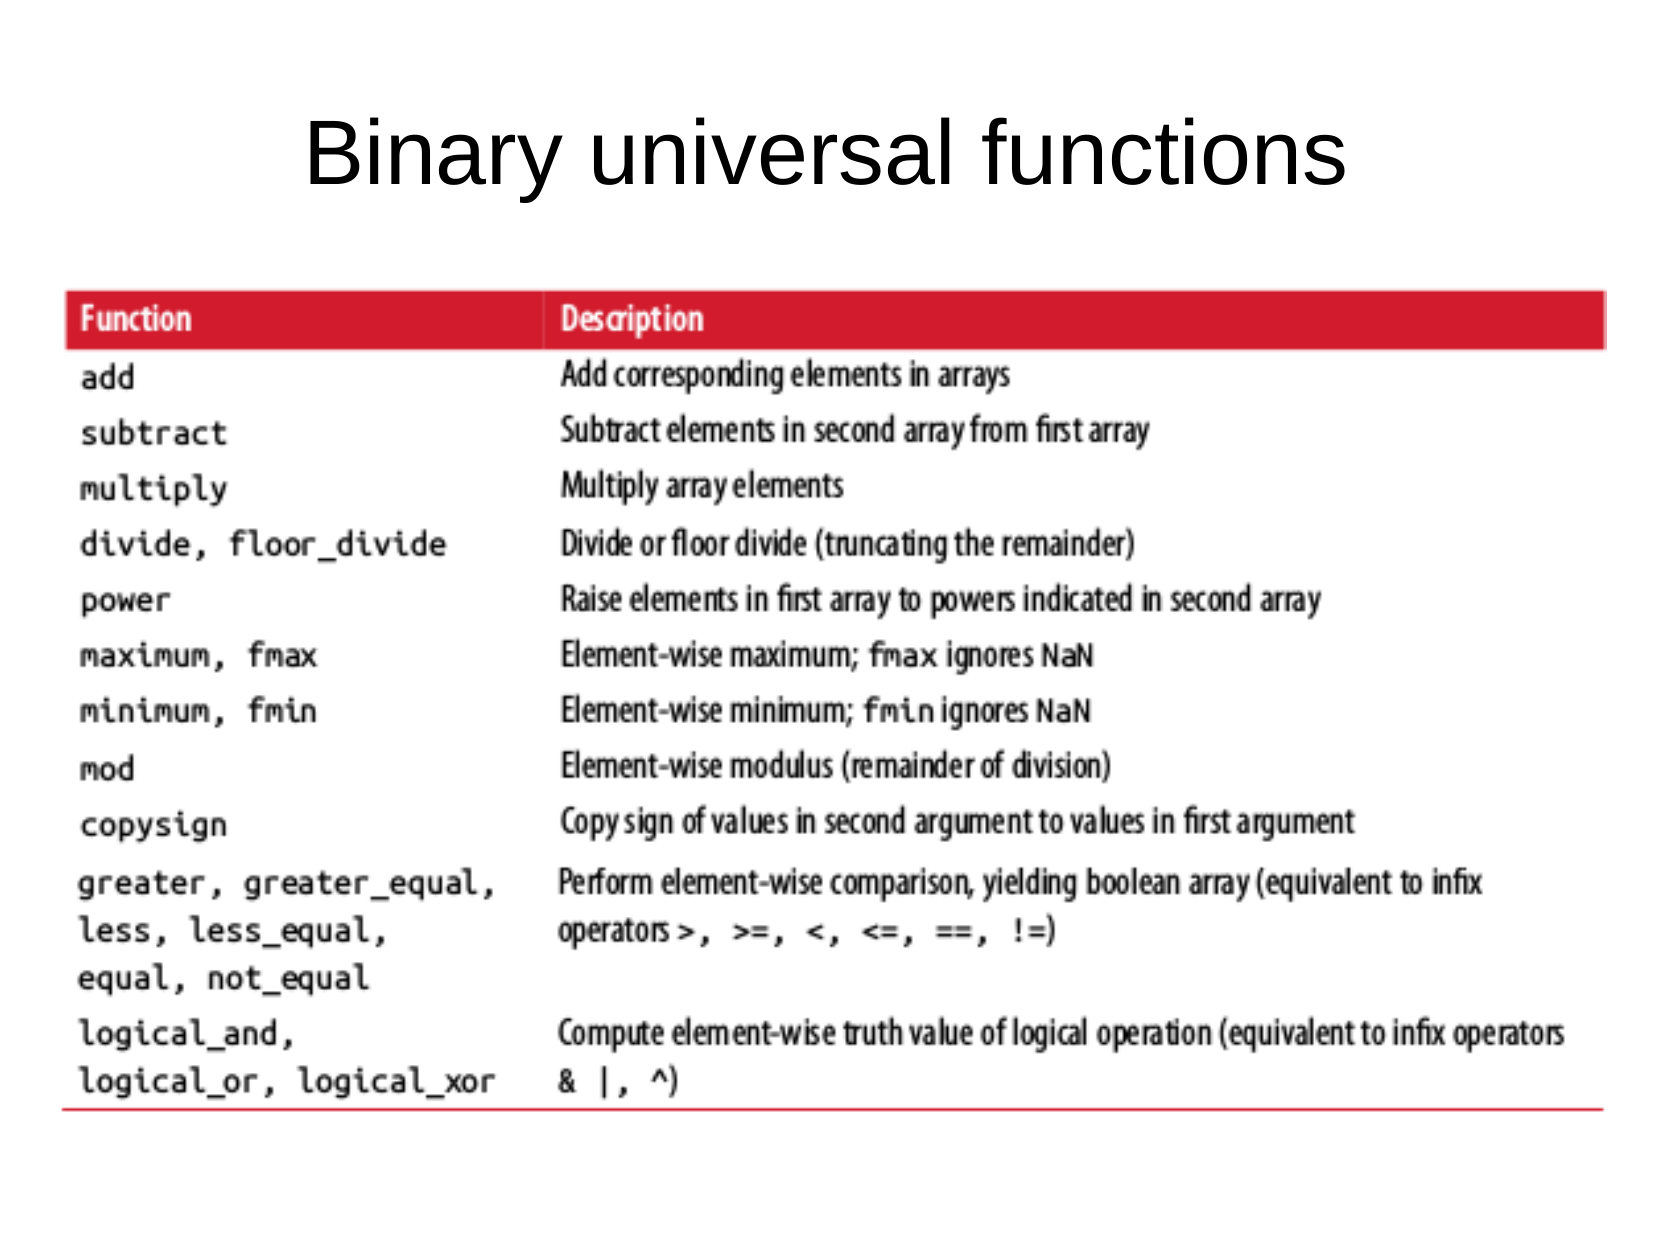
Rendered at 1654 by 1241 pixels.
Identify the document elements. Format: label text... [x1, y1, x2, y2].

title Binary universal functions [82, 49, 1571, 257]
picture [60, 284, 1607, 1117]
